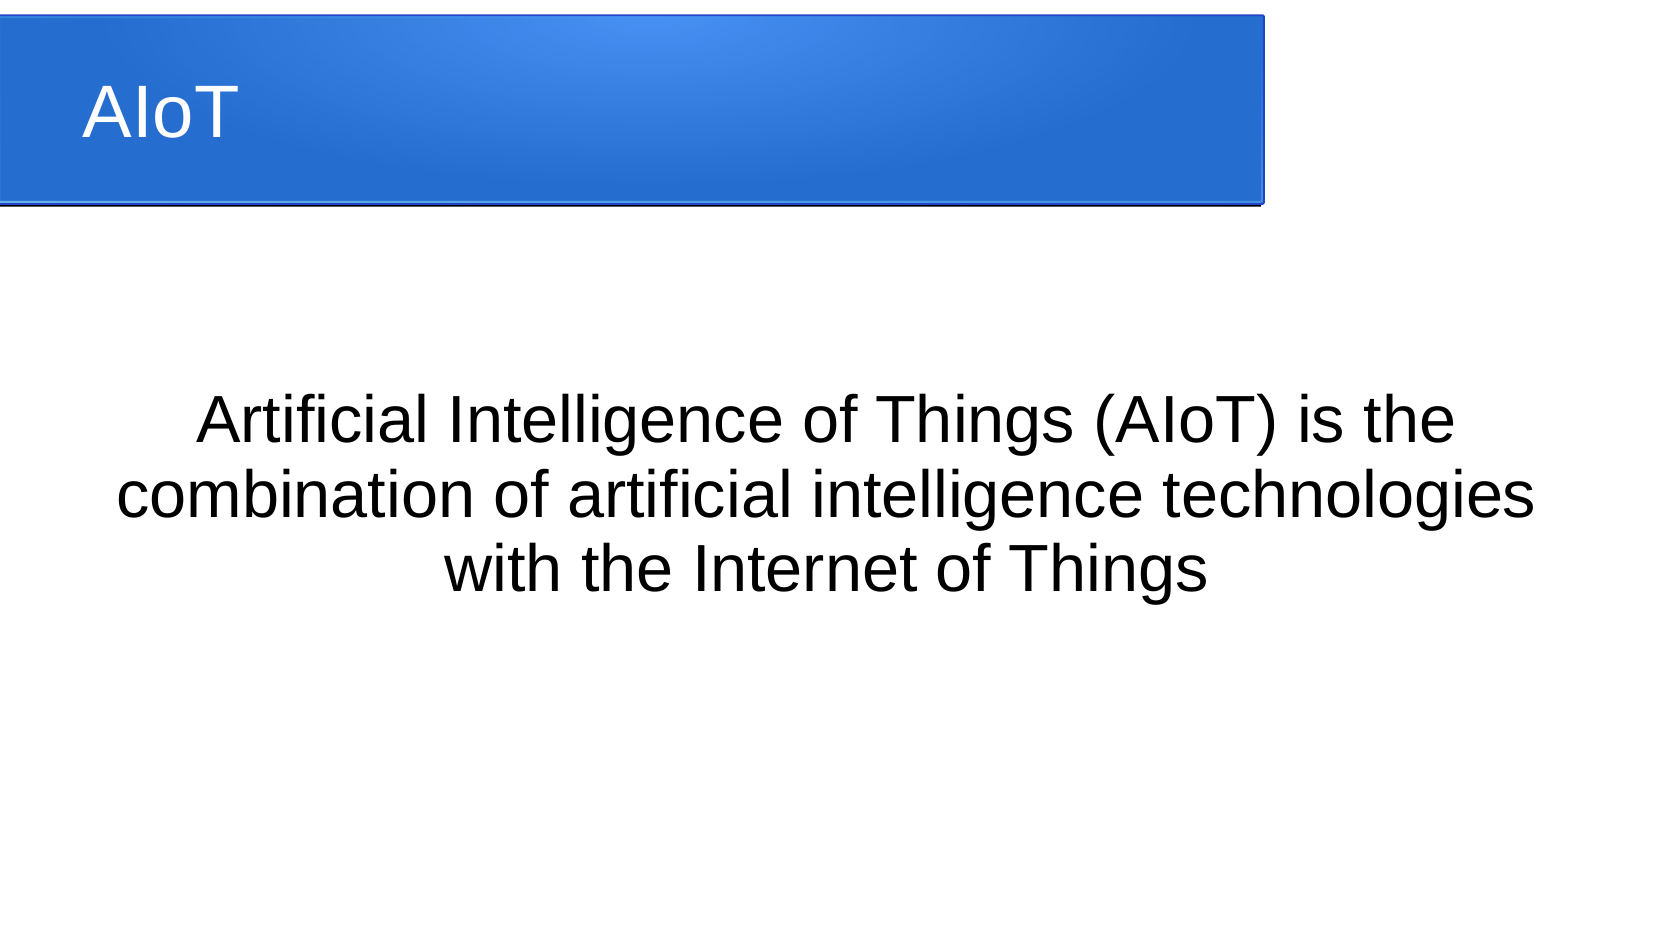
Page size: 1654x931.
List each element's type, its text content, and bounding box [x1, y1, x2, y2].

subtitle Artificial Intelligence of Things (AIoT) is the combination of artificial intelligence technologies with the Internet of Things [82, 224, 1571, 764]
title AIoT [82, 35, 1235, 189]
